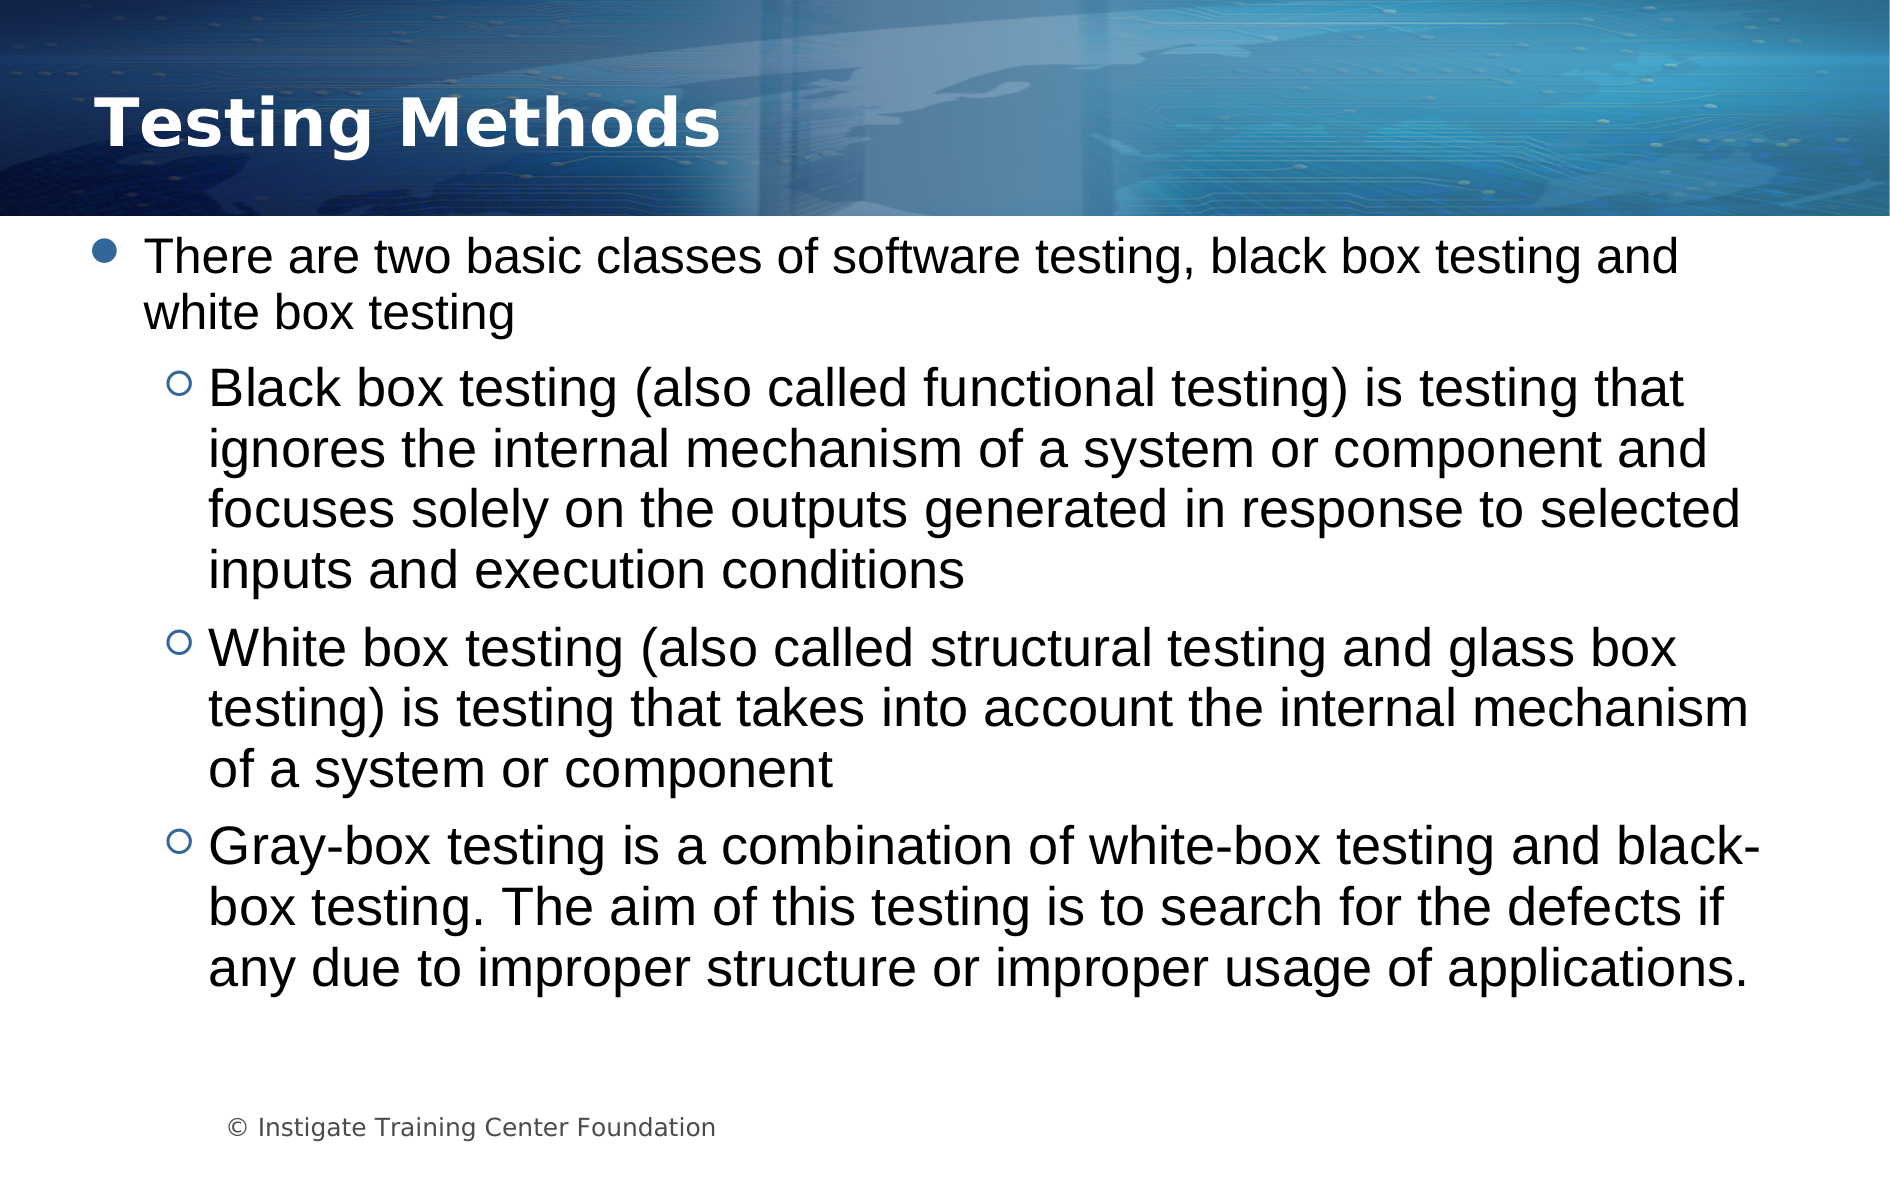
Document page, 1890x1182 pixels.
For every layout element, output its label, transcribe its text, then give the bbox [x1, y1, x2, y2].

title Testing Methods [94, 47, 1793, 217]
list There are two basic classes of software testing, black box testing and white box testing Black box testing (also called functional testing) is testing that ignores the internal mechanism of a system or component and focuses solely on the outputs generated in response to selected inputs and execution conditions White box testing (also called structural testing and glass box testing) is testing that takes into account the internal mechanism of a system or component Gray-box testing is a combination of white-box testing and black-box testing. The aim of this testing is to search for the defects if any due to improper structure or improper usage of applications. [88, 228, 1788, 998]
picture [0, 0, 1890, 216]
